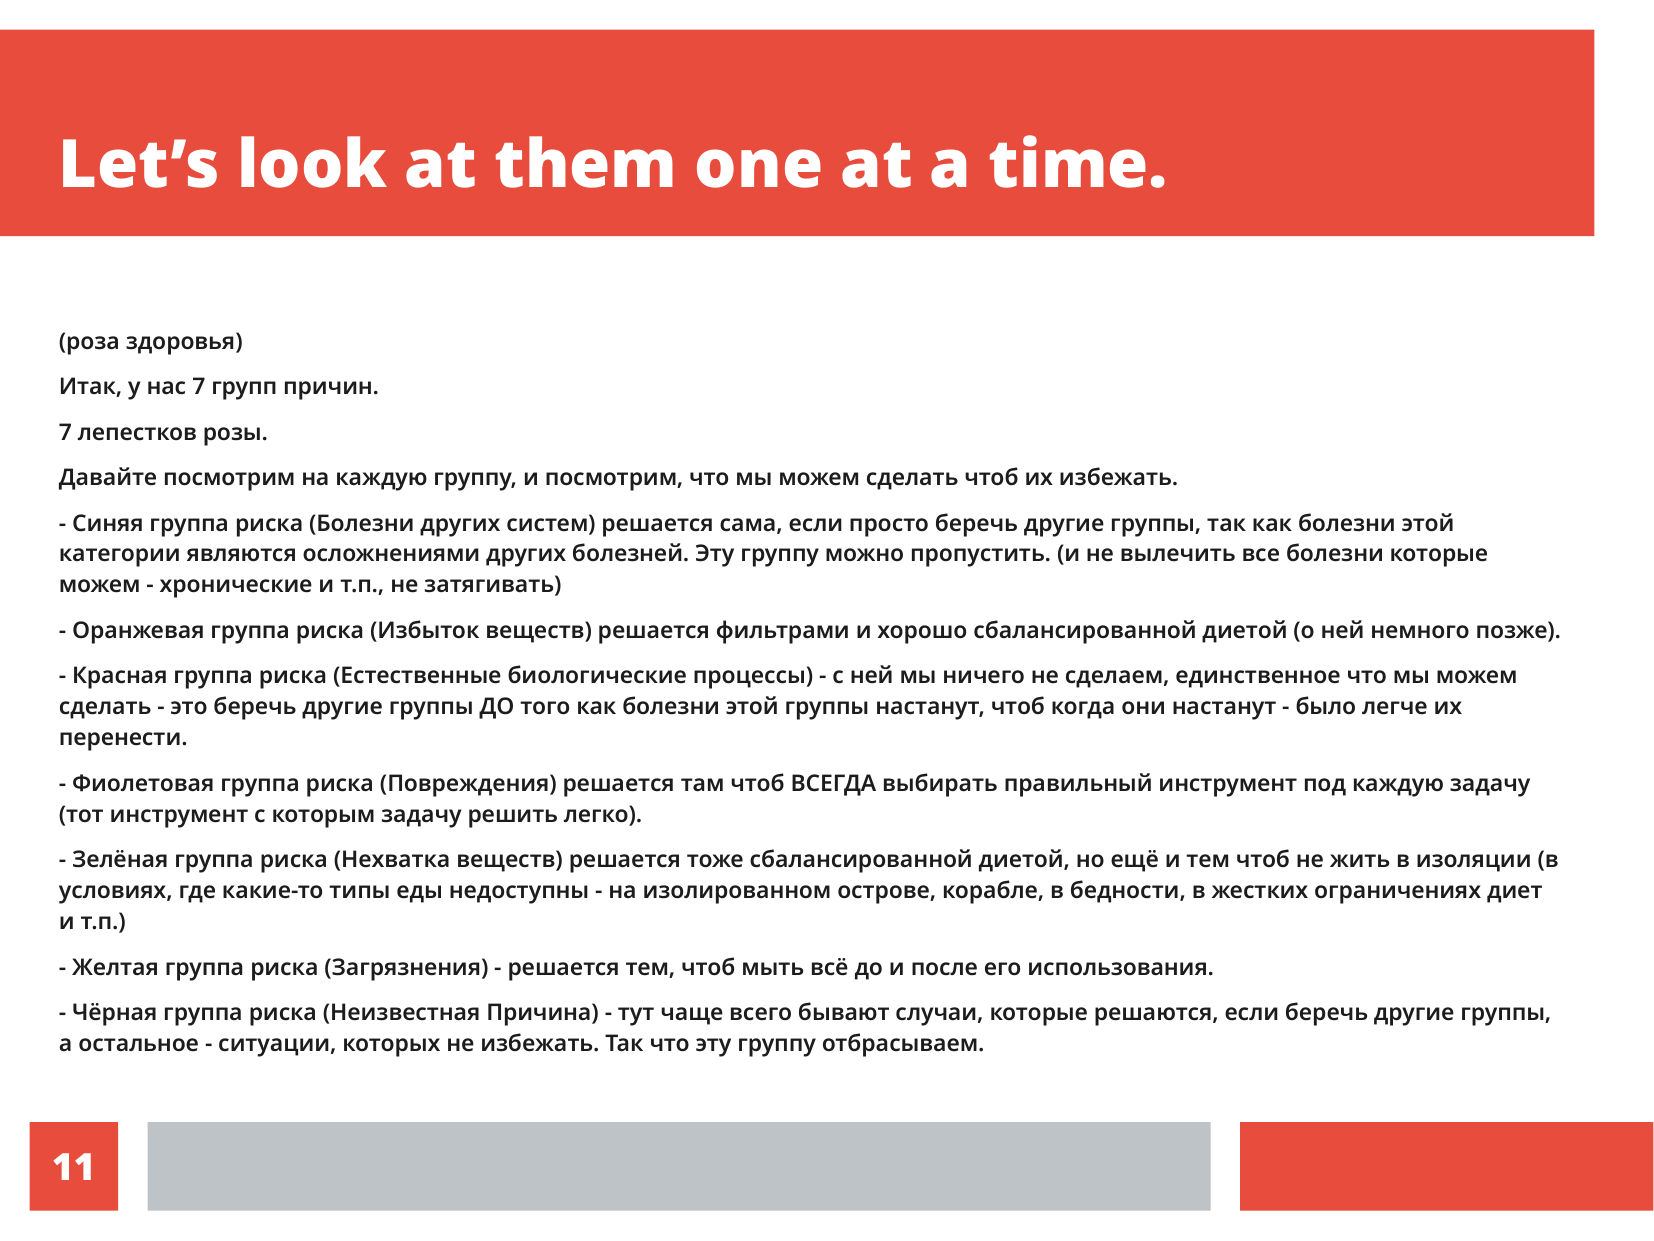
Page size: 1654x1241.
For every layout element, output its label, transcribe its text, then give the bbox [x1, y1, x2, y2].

title Let’s look at them one at a time. [59, 59, 1595, 207]
list (роза здоровья) Итак, у нас 7 групп причин. 7 лепестков розы. Давайте посмотрим на каждую группу, и посмотрим, что мы можем сделать чтоб их избежать. - Синяя группа риска (Болезни других систем) решается сама, если просто беречь другие группы, так как болезни этой категории являются осложнениями других болезней. Эту группу можно пропустить. (и не вылечить все болезни которые можем - хронические и т.п., не затягивать) - Оранжевая группа риска (Избыток веществ) решается фильтрами и хорошо сбалансированной диетой (о ней немного позже). - Красная группа риска (Естественные биологические процессы) - с ней мы ничего не сделаем, единственное что мы можем сделать - это беречь другие группы ДО того как болезни этой группы настанут, чтоб когда они настанут - было легче их перенести. - Фиолетовая группа риска (Повреждения) решается там чтоб ВСЕГДА выбирать правильный инструмент под каждую задачу (тот инструмент с которым задачу решить легко). - Зелёная группа риска (Нехватка веществ) решается тоже сбалансированной диетой, но ещё и тем чтоб не жить в изоляции (в условиях, где какие-то типы еды недоступны - на изолированном острове, корабле, в бедности, в жестких ограничениях диет и т.п.) - Желтая группа риска (Загрязнения) - решается тем, чтоб мыть всё до и после его использования. - Чёрная группа риска (Неизвестная Причина) - тут чаще всего бывают случаи, которые решаются, если беречь другие группы, а остальное - ситуации, которых не избежать. Так что эту группу отбрасываем. [59, 324, 1565, 1093]
